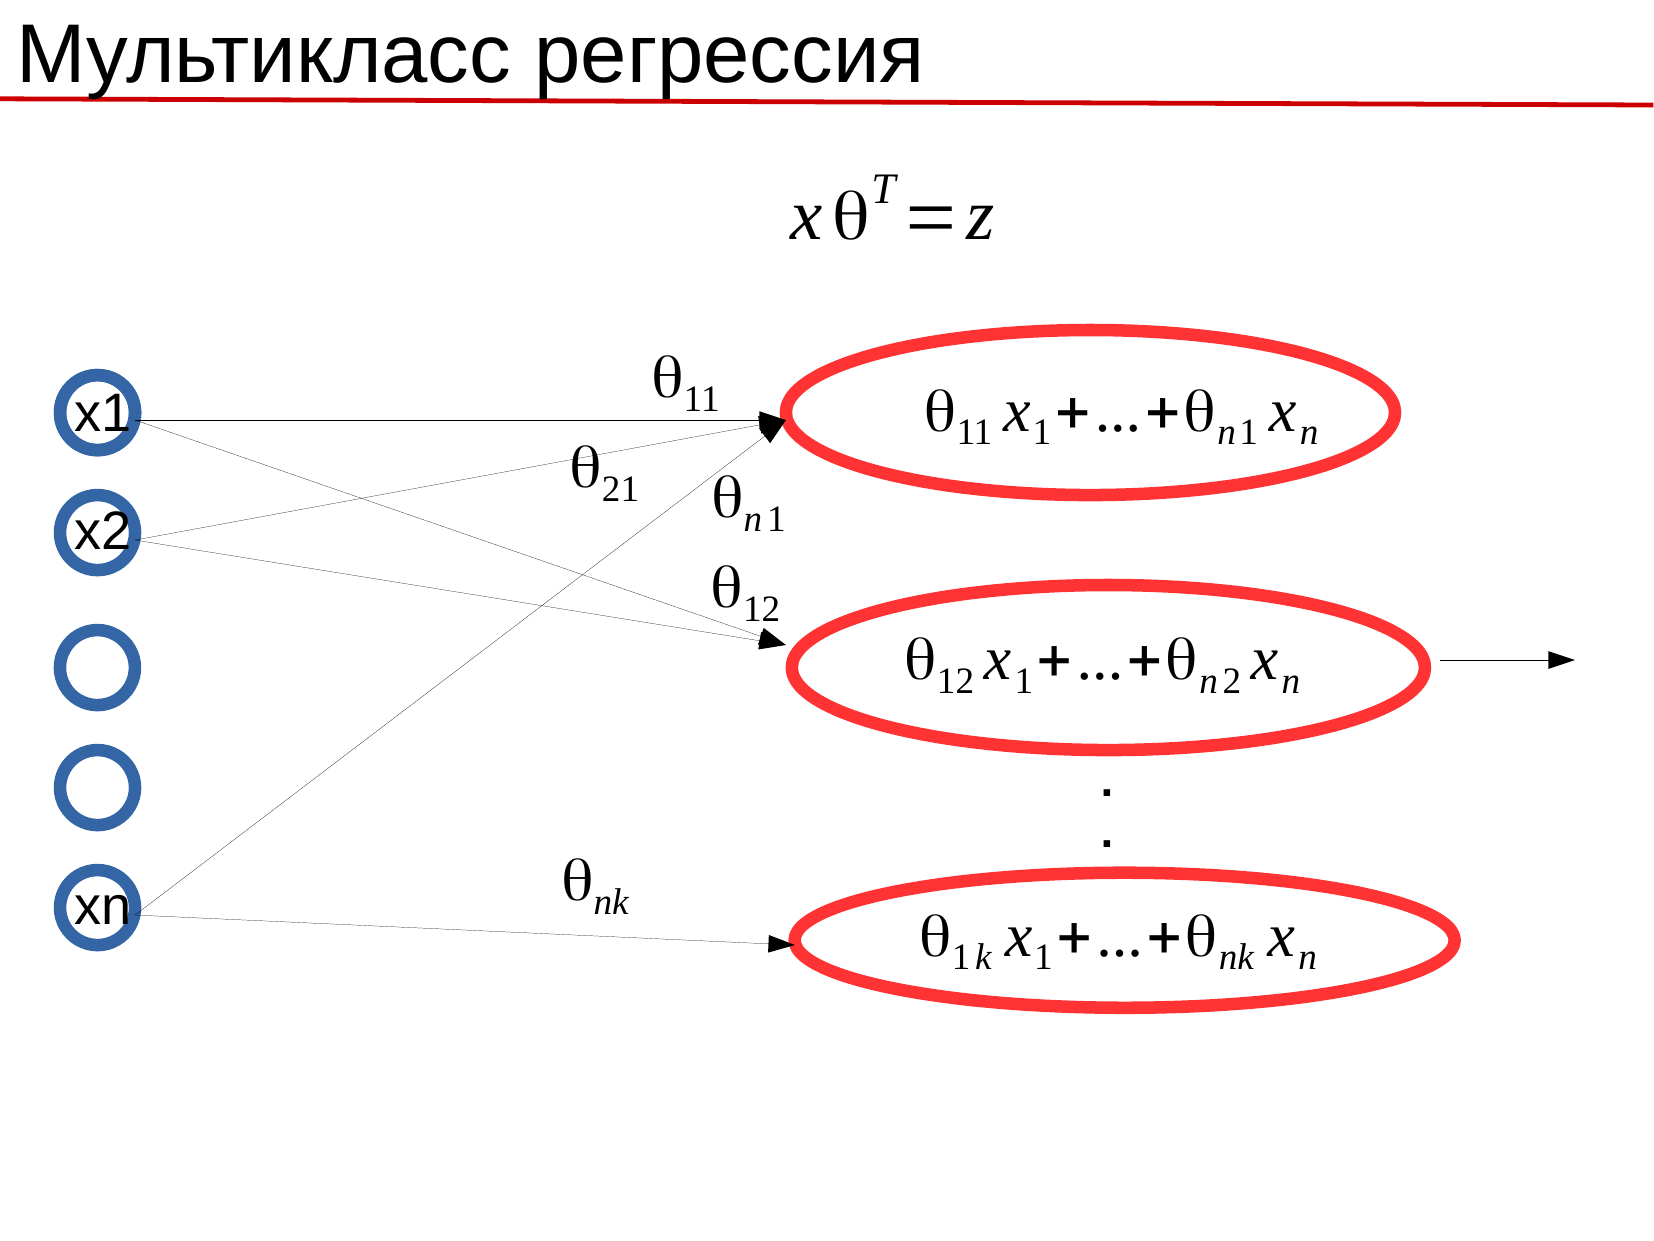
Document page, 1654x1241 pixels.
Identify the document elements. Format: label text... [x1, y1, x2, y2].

text_box x2 [60, 493, 175, 631]
chart [704, 562, 786, 631]
chart [555, 855, 638, 923]
chart [780, 165, 1003, 256]
chart [563, 442, 646, 511]
text_box Мультикласс регрессия [1, 0, 1411, 109]
text_box xn [60, 868, 175, 1006]
chart [917, 375, 1325, 454]
text_box . . [1085, 747, 1296, 865]
chart [645, 352, 726, 421]
chart [898, 623, 1307, 702]
chart [913, 900, 1323, 979]
text_box x1 [60, 374, 175, 493]
chart [705, 472, 792, 541]
